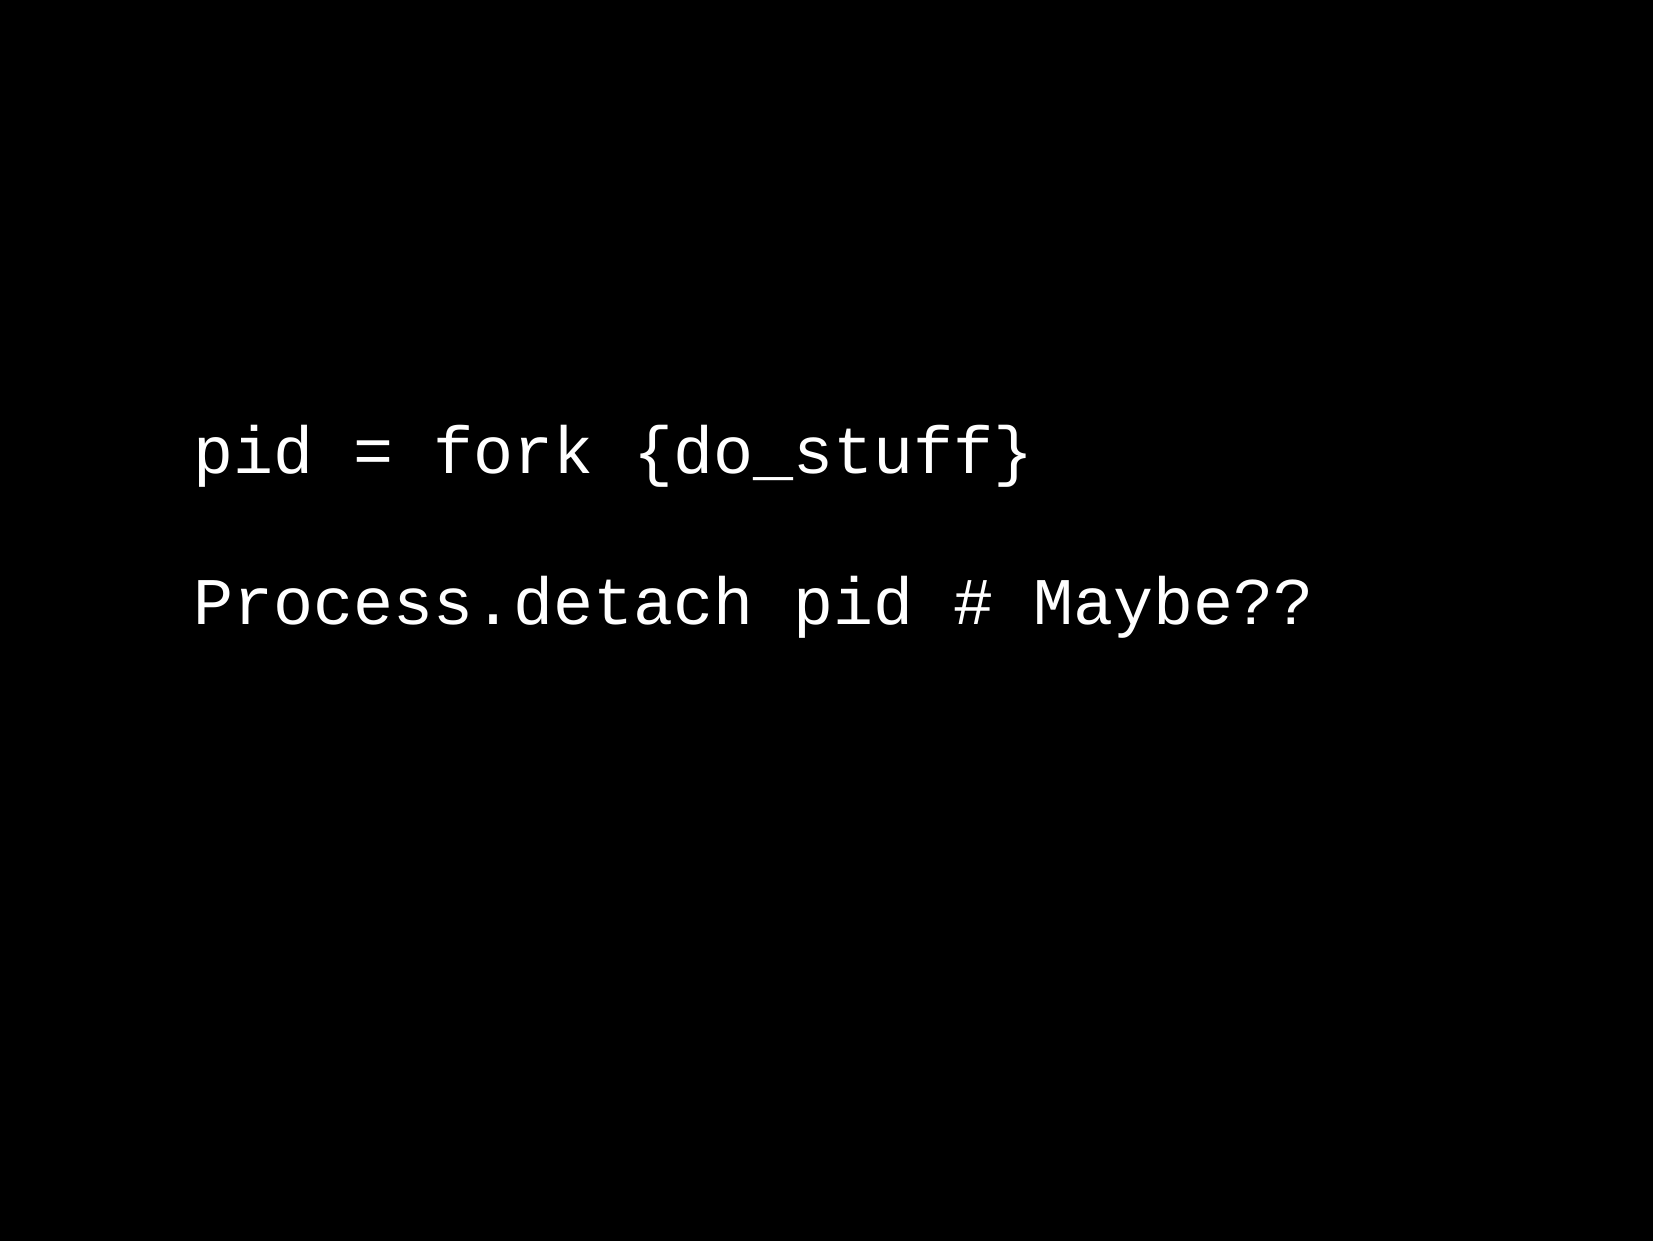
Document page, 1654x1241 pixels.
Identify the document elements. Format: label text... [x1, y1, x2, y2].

text_box pid = fork {do_stuff} Process.detach pid # Maybe?? [107, 410, 1329, 652]
